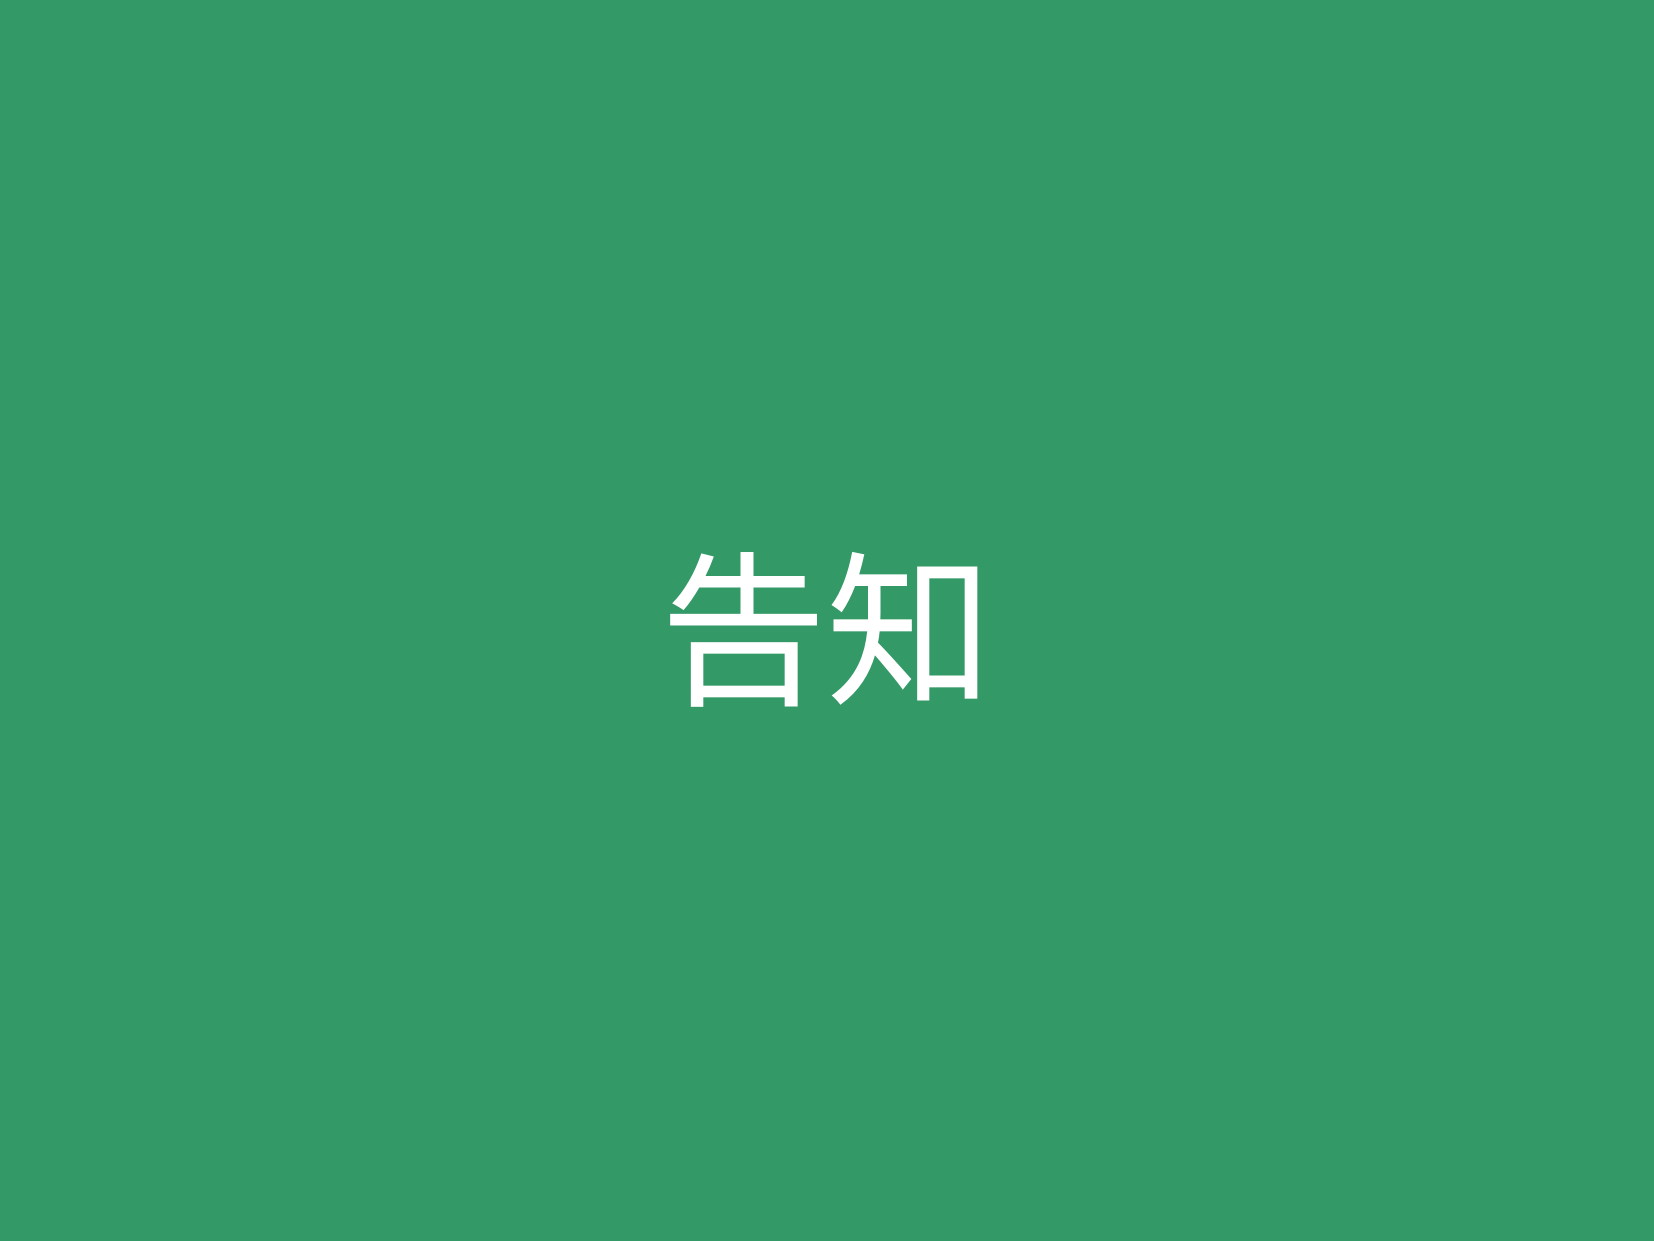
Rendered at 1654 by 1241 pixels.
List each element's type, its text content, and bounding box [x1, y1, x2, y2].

text_box 告知 [0, 0, 1654, 1241]
